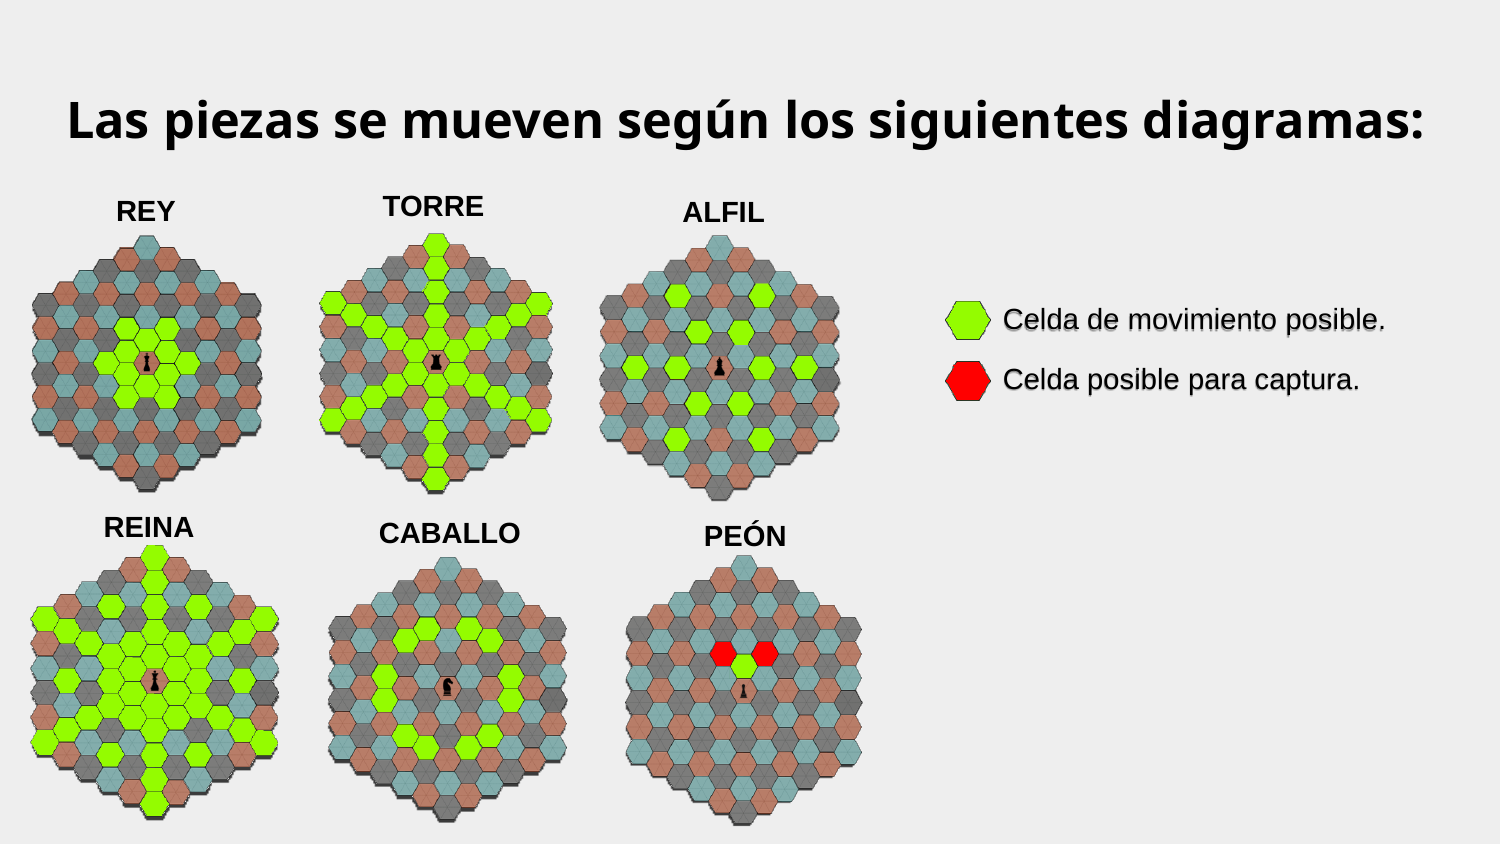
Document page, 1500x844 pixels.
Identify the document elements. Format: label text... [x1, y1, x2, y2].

text_box REY [101, 177, 269, 230]
text_box TORRE [405, 199, 417, 210]
picture [620, 549, 867, 823]
picture [21, 210, 887, 519]
text_box CABALLO [363, 507, 572, 553]
picture [305, 553, 595, 832]
text_box ALFIL [667, 178, 835, 226]
picture [936, 285, 1002, 412]
text_box Celda posible para captura. [1002, 345, 1424, 411]
text_box TORRE [367, 172, 503, 210]
text_box PEÓN [689, 522, 857, 567]
title Las piezas se mueven según los siguientes diagramas: [51, 72, 1449, 167]
text_box Celda de movimiento posible. [1002, 285, 1424, 345]
text_box REINA [88, 502, 256, 534]
picture [22, 534, 286, 828]
